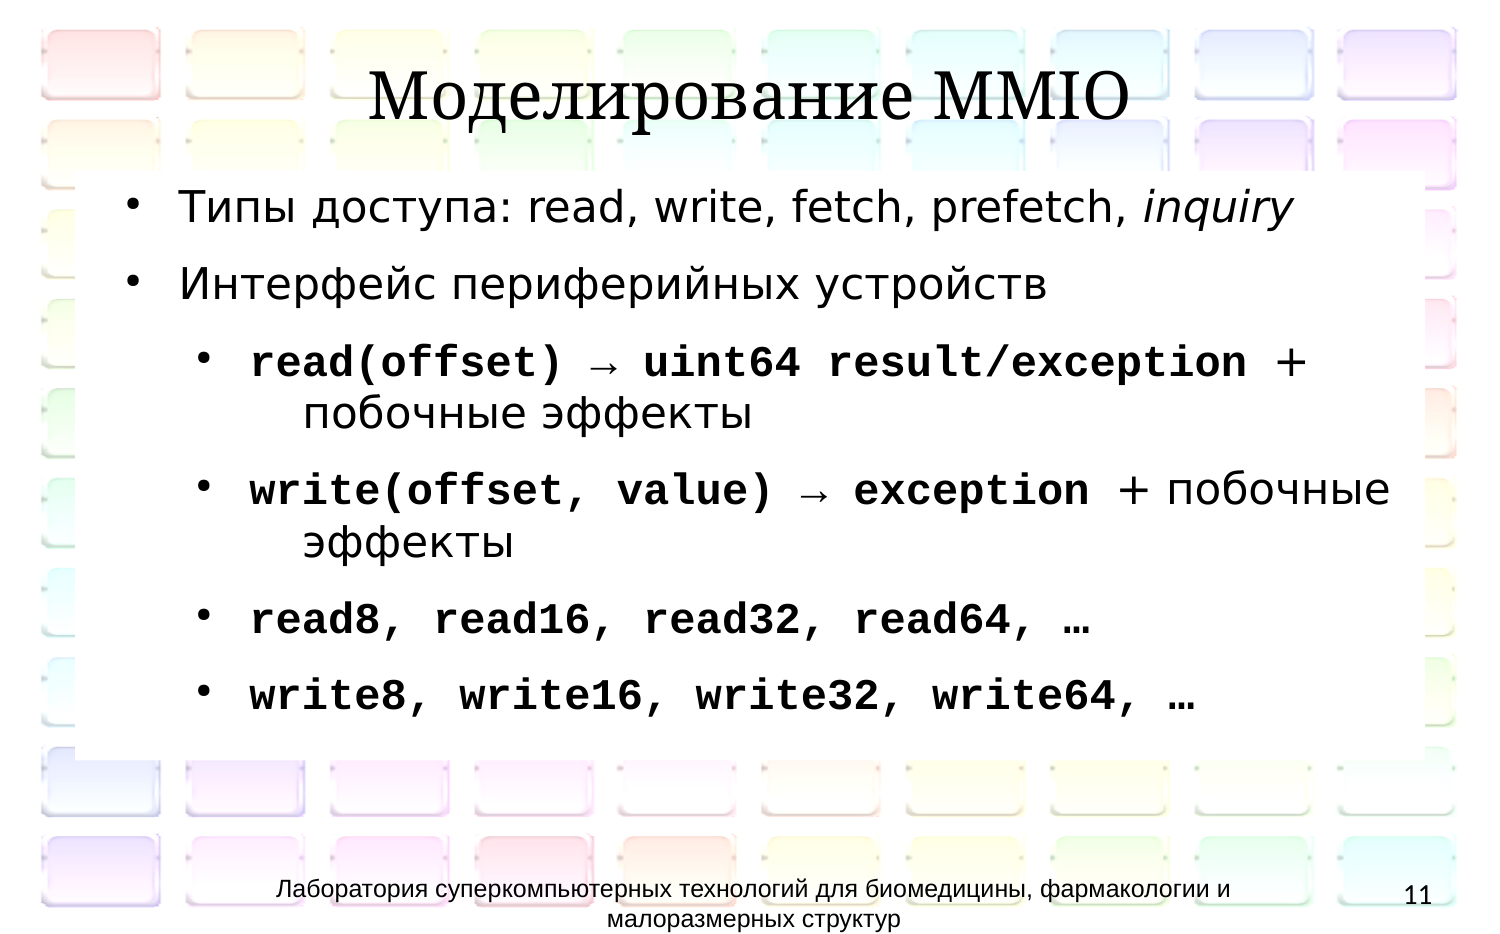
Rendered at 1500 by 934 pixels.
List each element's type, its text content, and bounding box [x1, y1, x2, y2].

title Моделирование MMIO [75, 13, 1426, 171]
text_box Лаборатория суперкомпьютерных технологий для биомедицины, фармакологии и малоразмерных структур [171, 864, 1338, 915]
text_box <номер> [1387, 868, 1473, 918]
list Типы доступа: read, write, fetch, prefetch, inquiry Интерфейс периферийных устройств read(offset) → uint64 result/exception + побочные эффекты write(offset, value) → exception + побочные эффекты read8, read16, read32, read64, … write8, write16, write32, write64, … [75, 171, 1426, 761]
picture [0, 0, 1500, 934]
